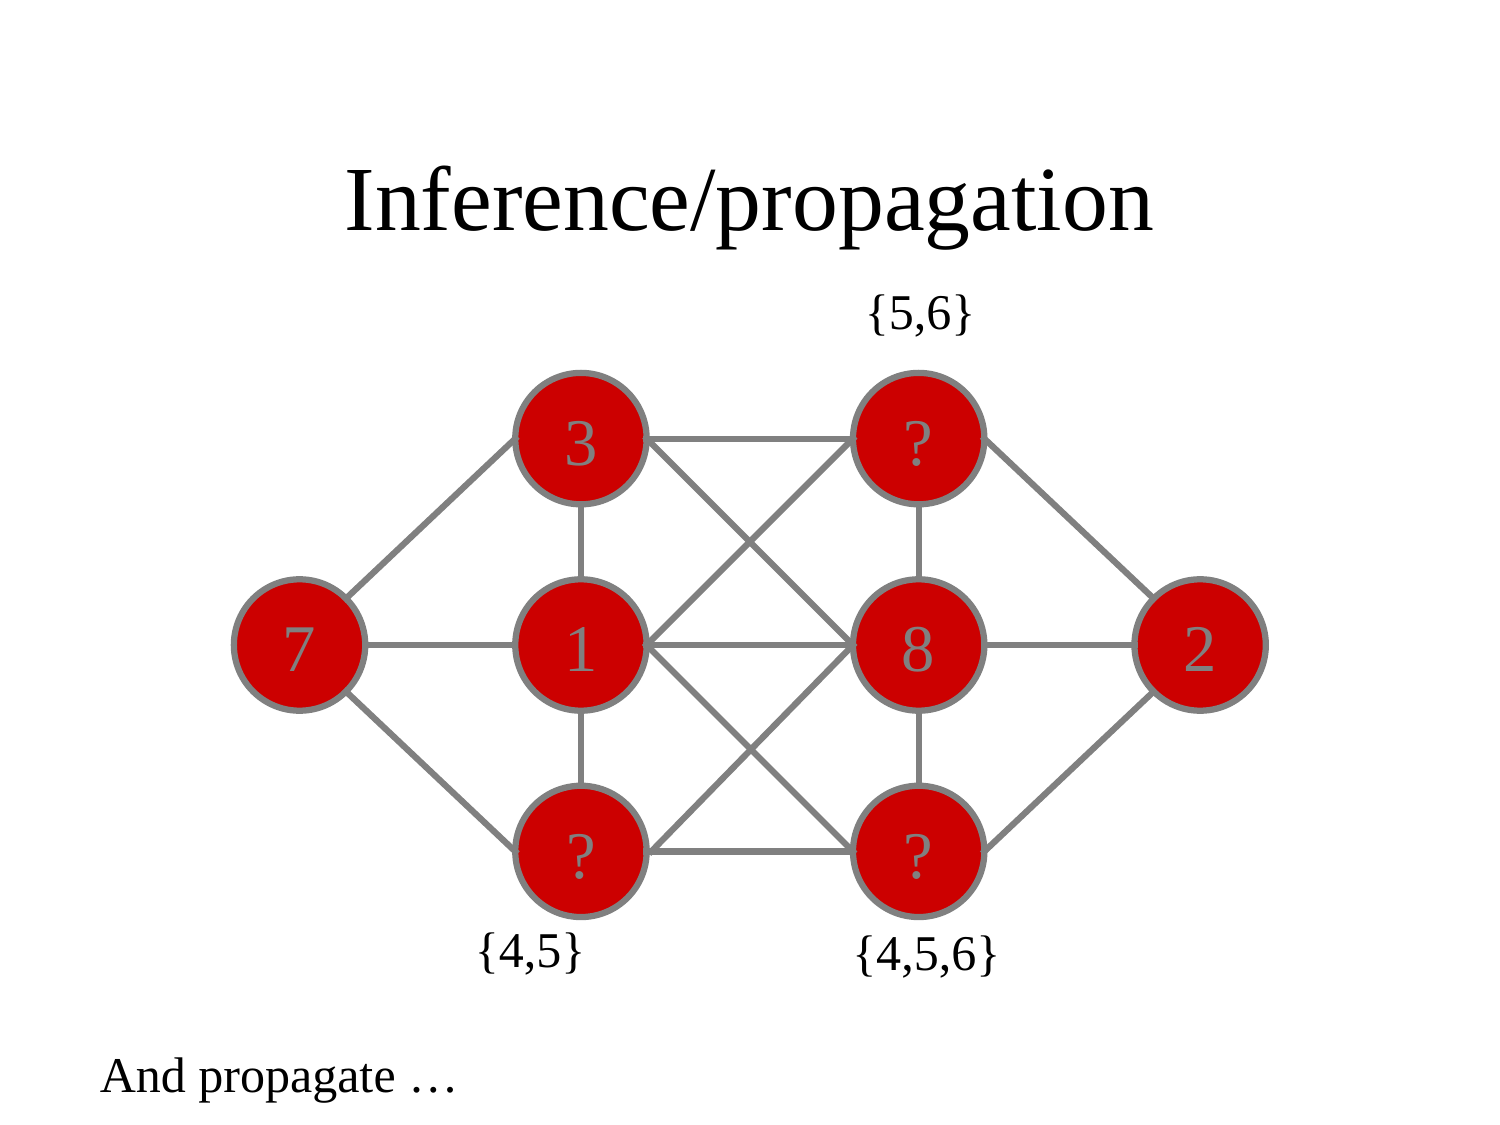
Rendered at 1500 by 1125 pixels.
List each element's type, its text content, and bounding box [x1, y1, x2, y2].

text_box 7 [233, 579, 366, 711]
text_box ? [515, 785, 647, 914]
text_box 3 [515, 372, 647, 505]
text_box {4,5} [460, 909, 601, 986]
text_box ? [853, 785, 985, 912]
text_box 1 [515, 579, 647, 711]
text_box {4,5,6} [837, 912, 1038, 988]
title Inference/propagation [112, 99, 1388, 288]
text_box And propagate … [85, 1034, 474, 1111]
text_box {5,6} [849, 272, 1176, 348]
text_box ? [853, 372, 985, 505]
text_box 2 [1134, 579, 1266, 711]
text_box 8 [853, 579, 985, 711]
